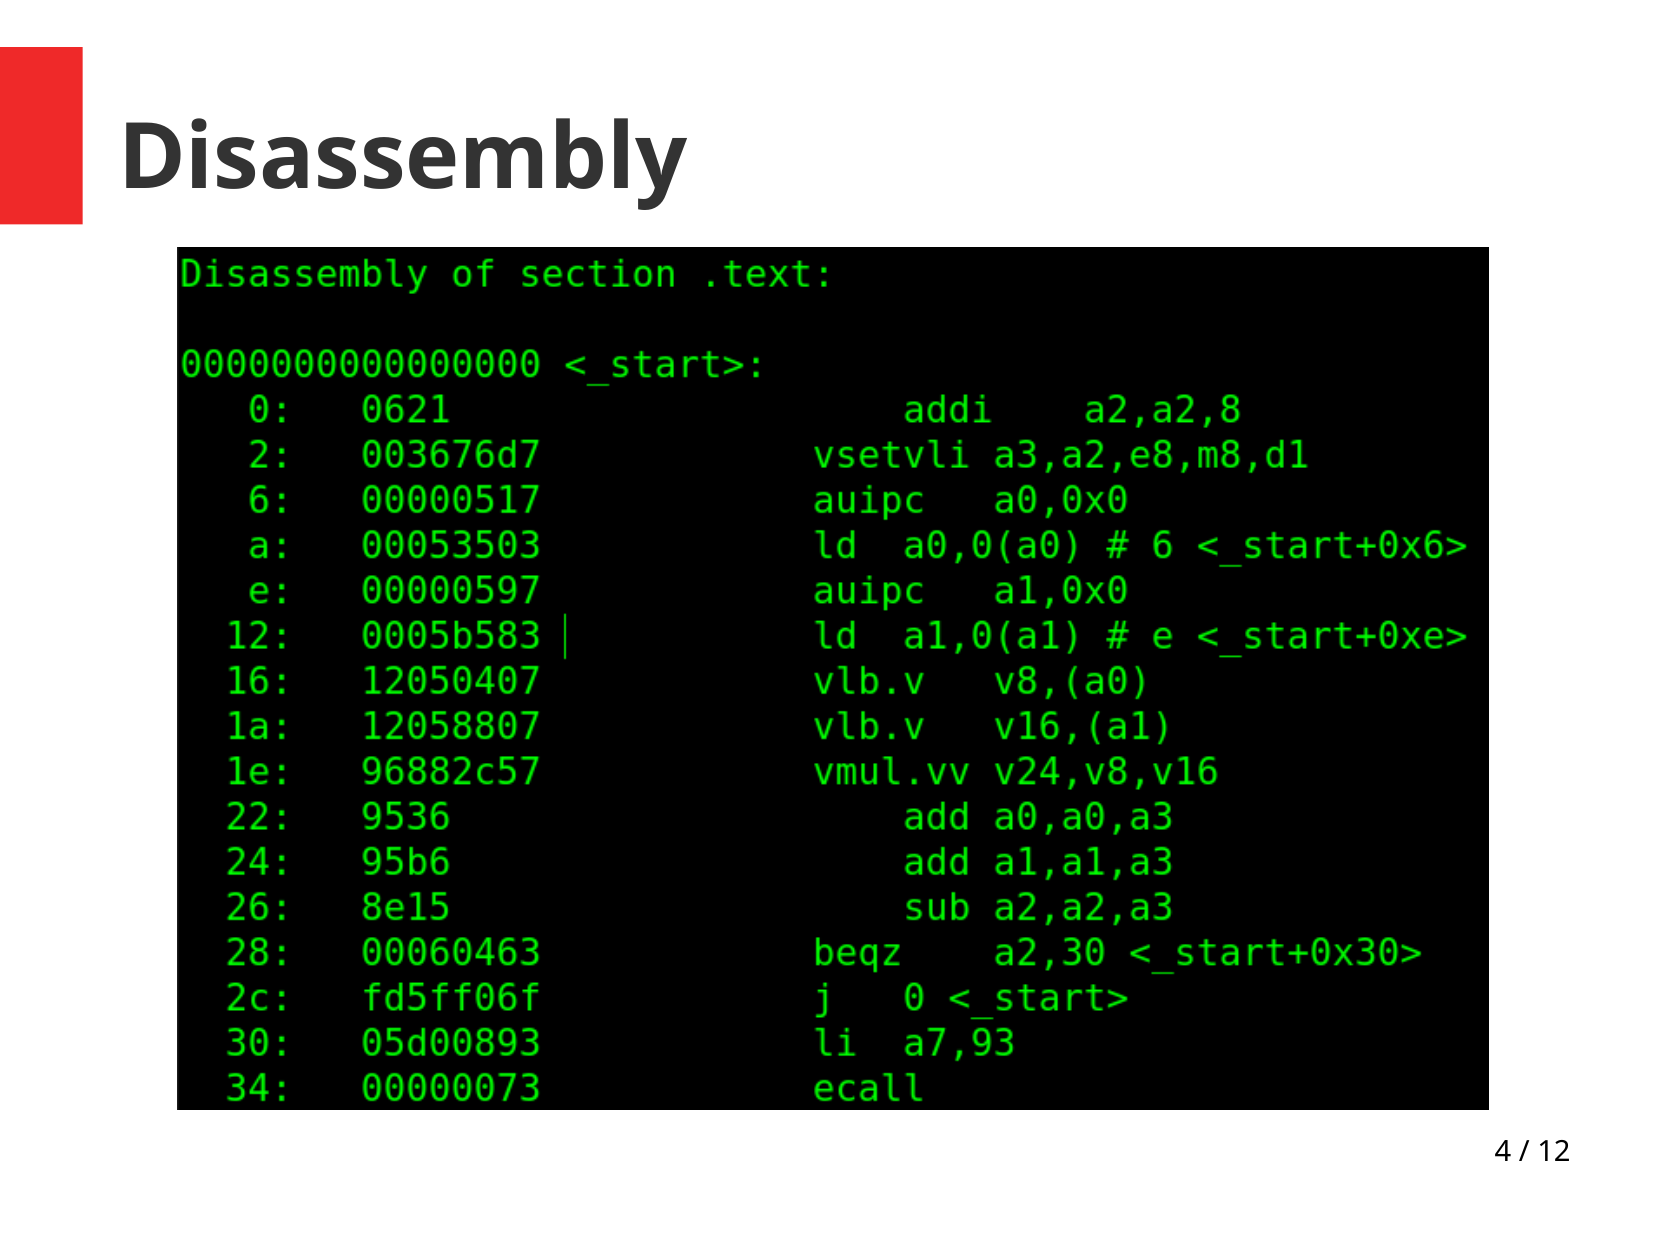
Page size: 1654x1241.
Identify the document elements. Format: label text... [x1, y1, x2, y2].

picture [177, 247, 1489, 1110]
title Disassembly [118, 49, 1571, 257]
